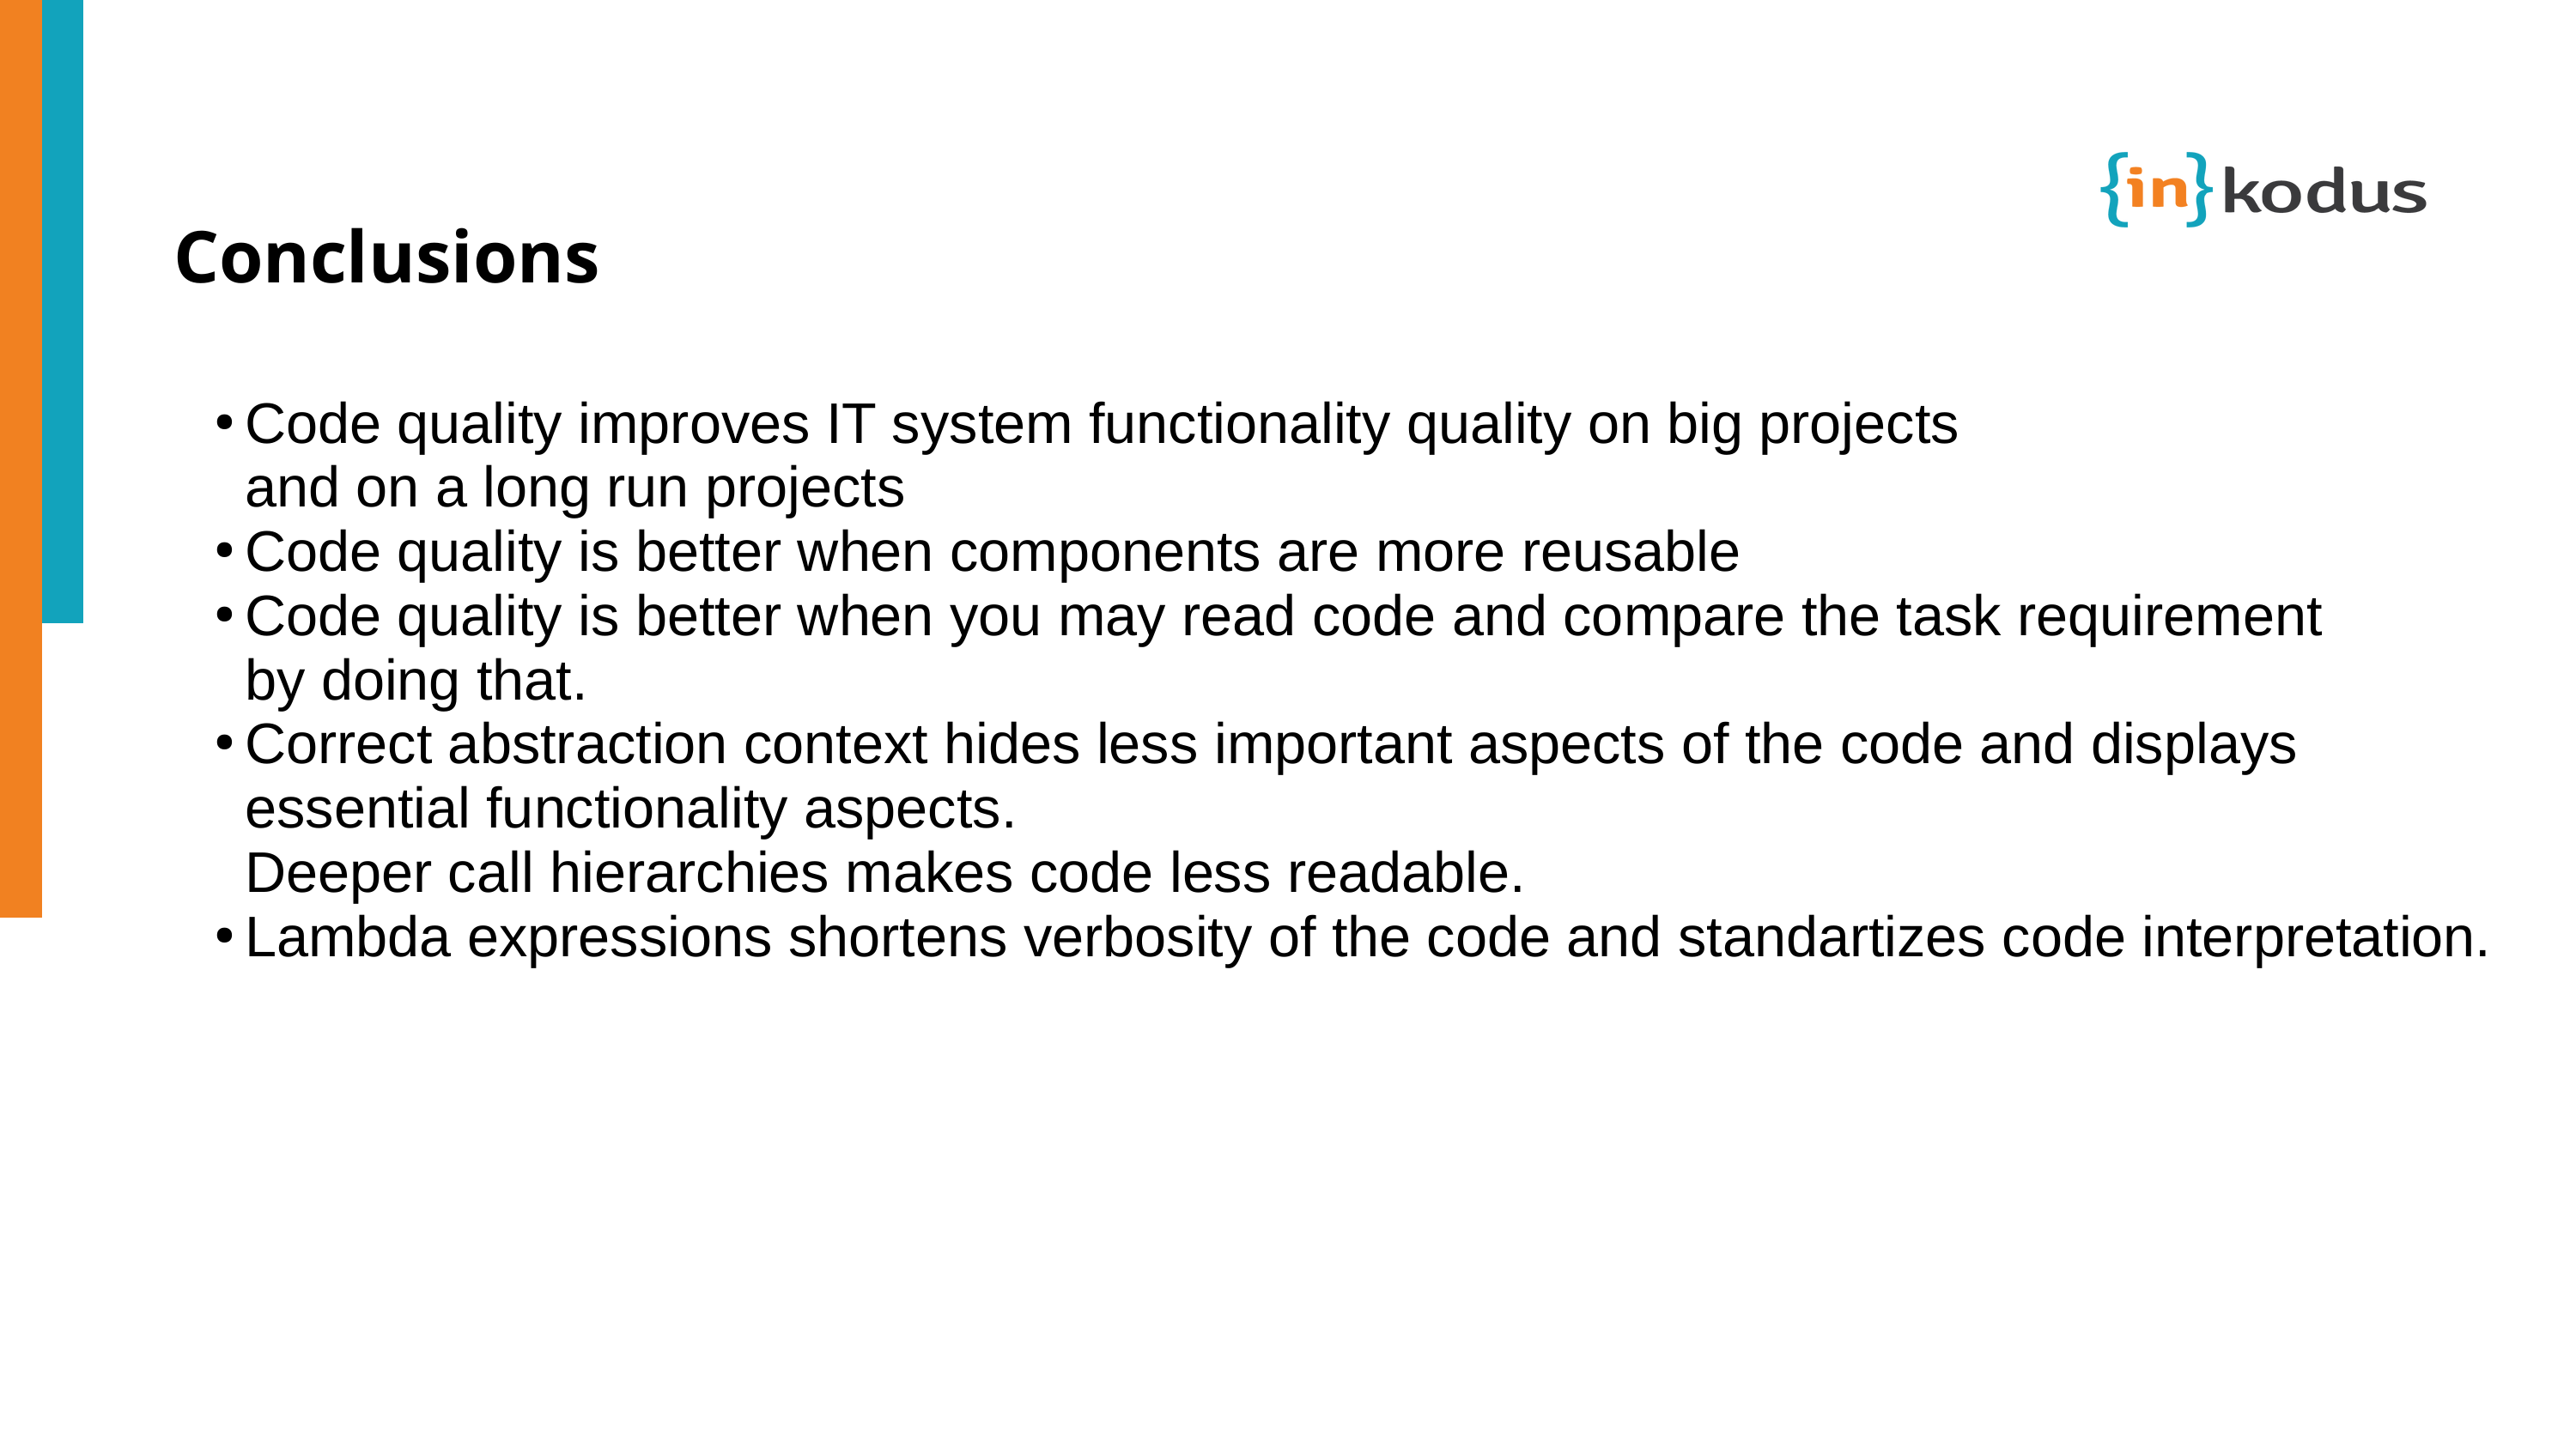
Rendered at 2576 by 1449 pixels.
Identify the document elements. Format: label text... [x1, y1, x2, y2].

text_box [0, 0, 83, 918]
text_box Conclusions [173, 197, 640, 298]
text_box Code quality improves IT system functionality quality on big projects and on a long run projects Code quality is better when components are more reusable Code quality is better when you may read code and compare the task requirement by doing that. Correct abstraction context hides less important aspects of the code and displays essential functionality aspects. Deeper call hierarchies makes code less readable. Lambda expressions shortens verbosity of the code and standartizes code interpretation. [201, 385, 2511, 1040]
text_box [2093, 144, 2432, 234]
